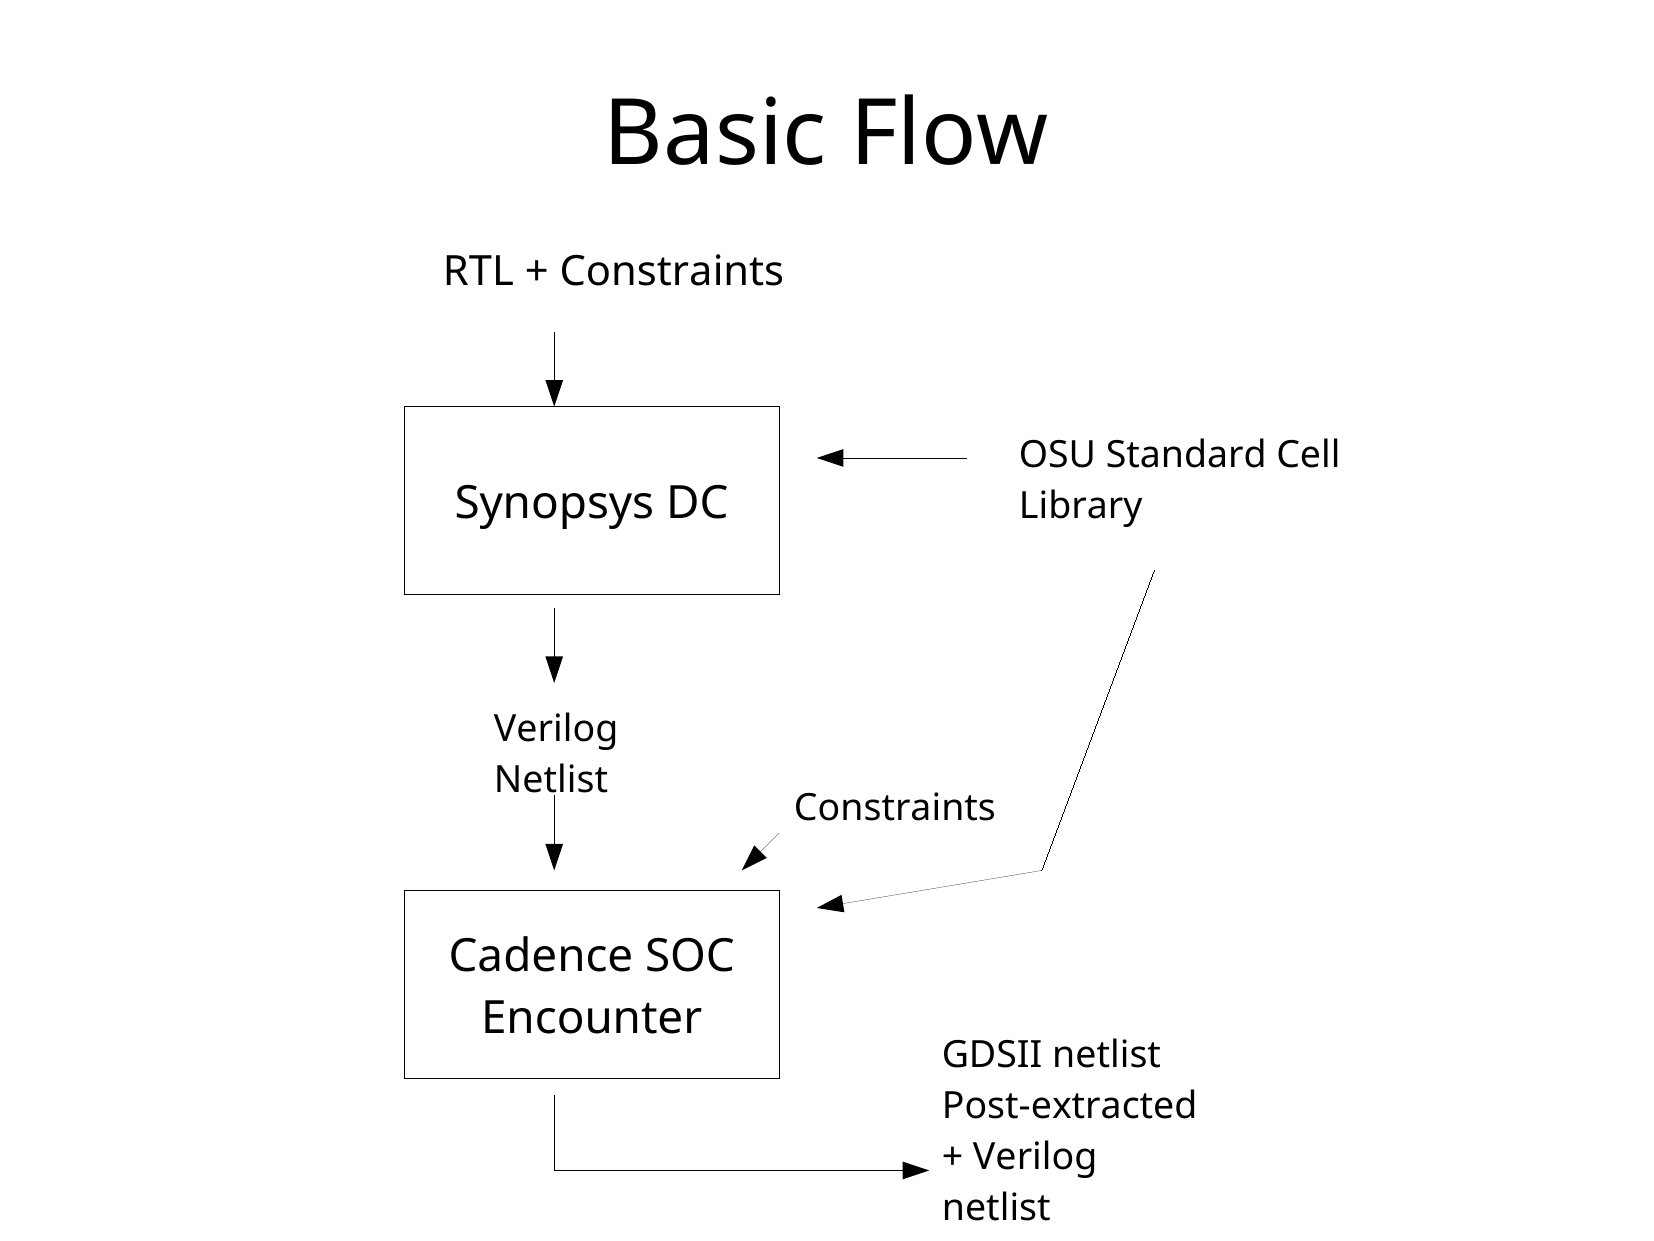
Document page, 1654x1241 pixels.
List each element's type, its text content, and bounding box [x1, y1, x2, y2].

text_box Cadence SOC Encounter [404, 890, 780, 1079]
text_box RTL + Constraints [428, 232, 804, 345]
text_box Synopsys DC [404, 406, 780, 595]
title Basic Flow [82, 25, 1571, 233]
text_box Constraints [779, 772, 1080, 832]
text_box GDSII netlist Post-extracted + Verilog netlist [927, 1019, 1228, 1209]
text_box OSU Standard Cell Library [1004, 420, 1381, 523]
text_box Verilog Netlist [479, 693, 667, 796]
